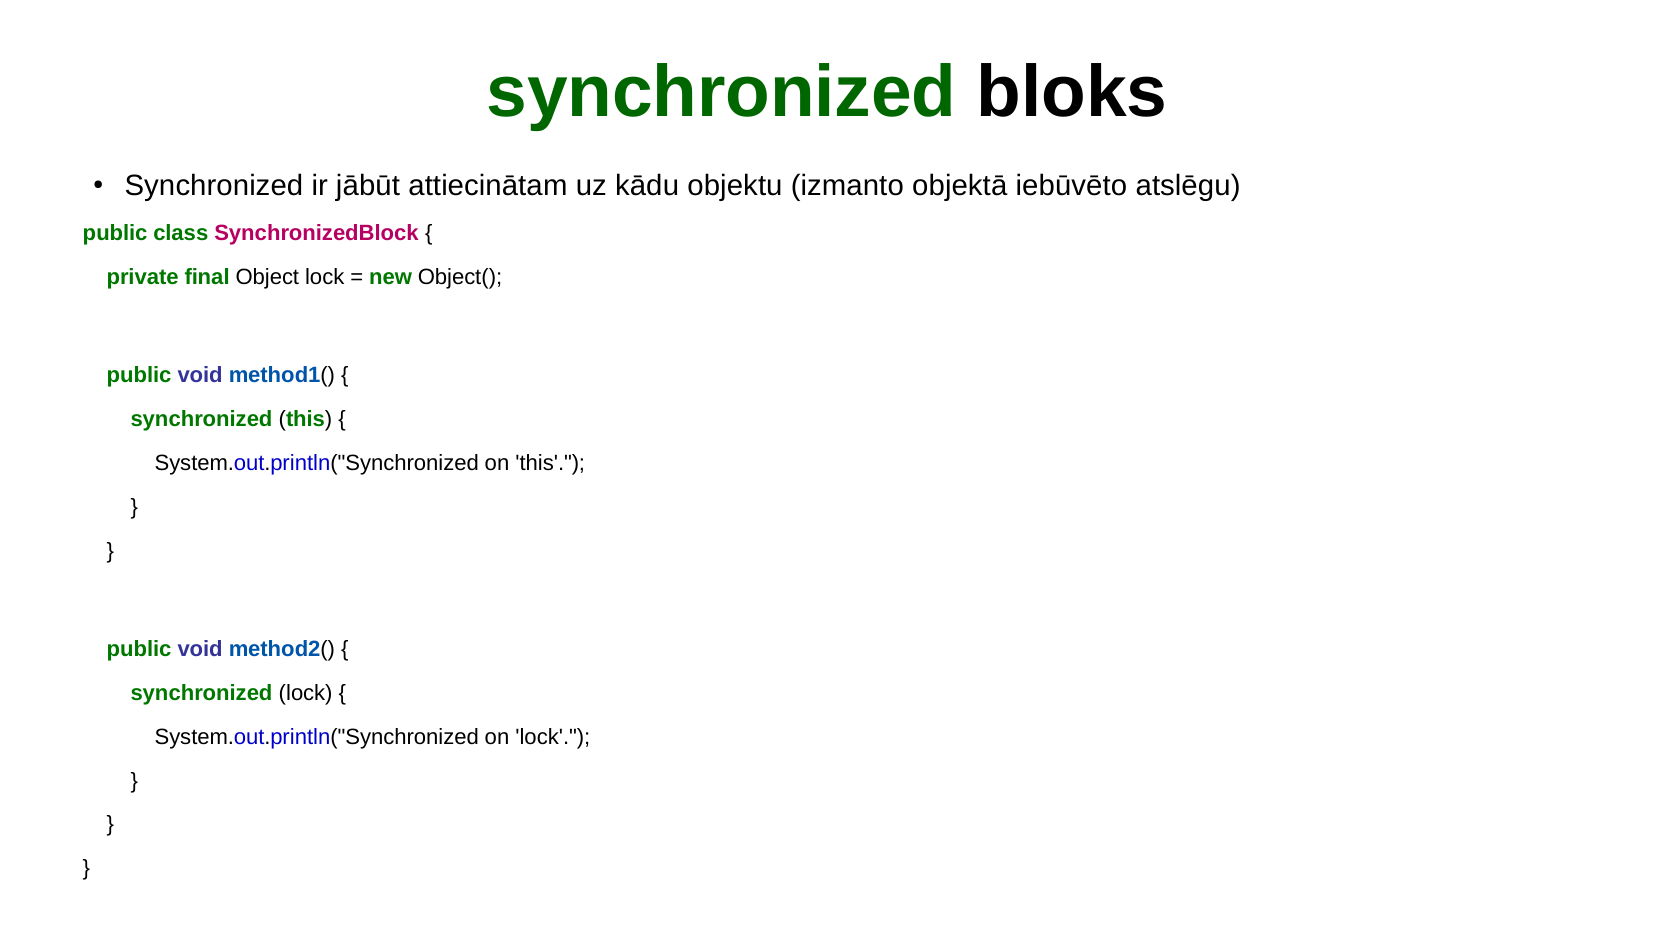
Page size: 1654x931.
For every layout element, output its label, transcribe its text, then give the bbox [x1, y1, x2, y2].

title synchronized bloks [82, 37, 1571, 147]
list Synchronized ir jābūt attiecinātam uz kādu objektu (izmanto objektā iebūvēto atslēgu) public class SynchronizedBlock { private final Object lock = new Object(); public void method1() { synchronized (this) { System.out.println("Synchronized on 'this'."); } } public void method2() { synchronized (lock) { System.out.println("Synchronized on 'lock'."); } } } [82, 168, 1538, 889]
